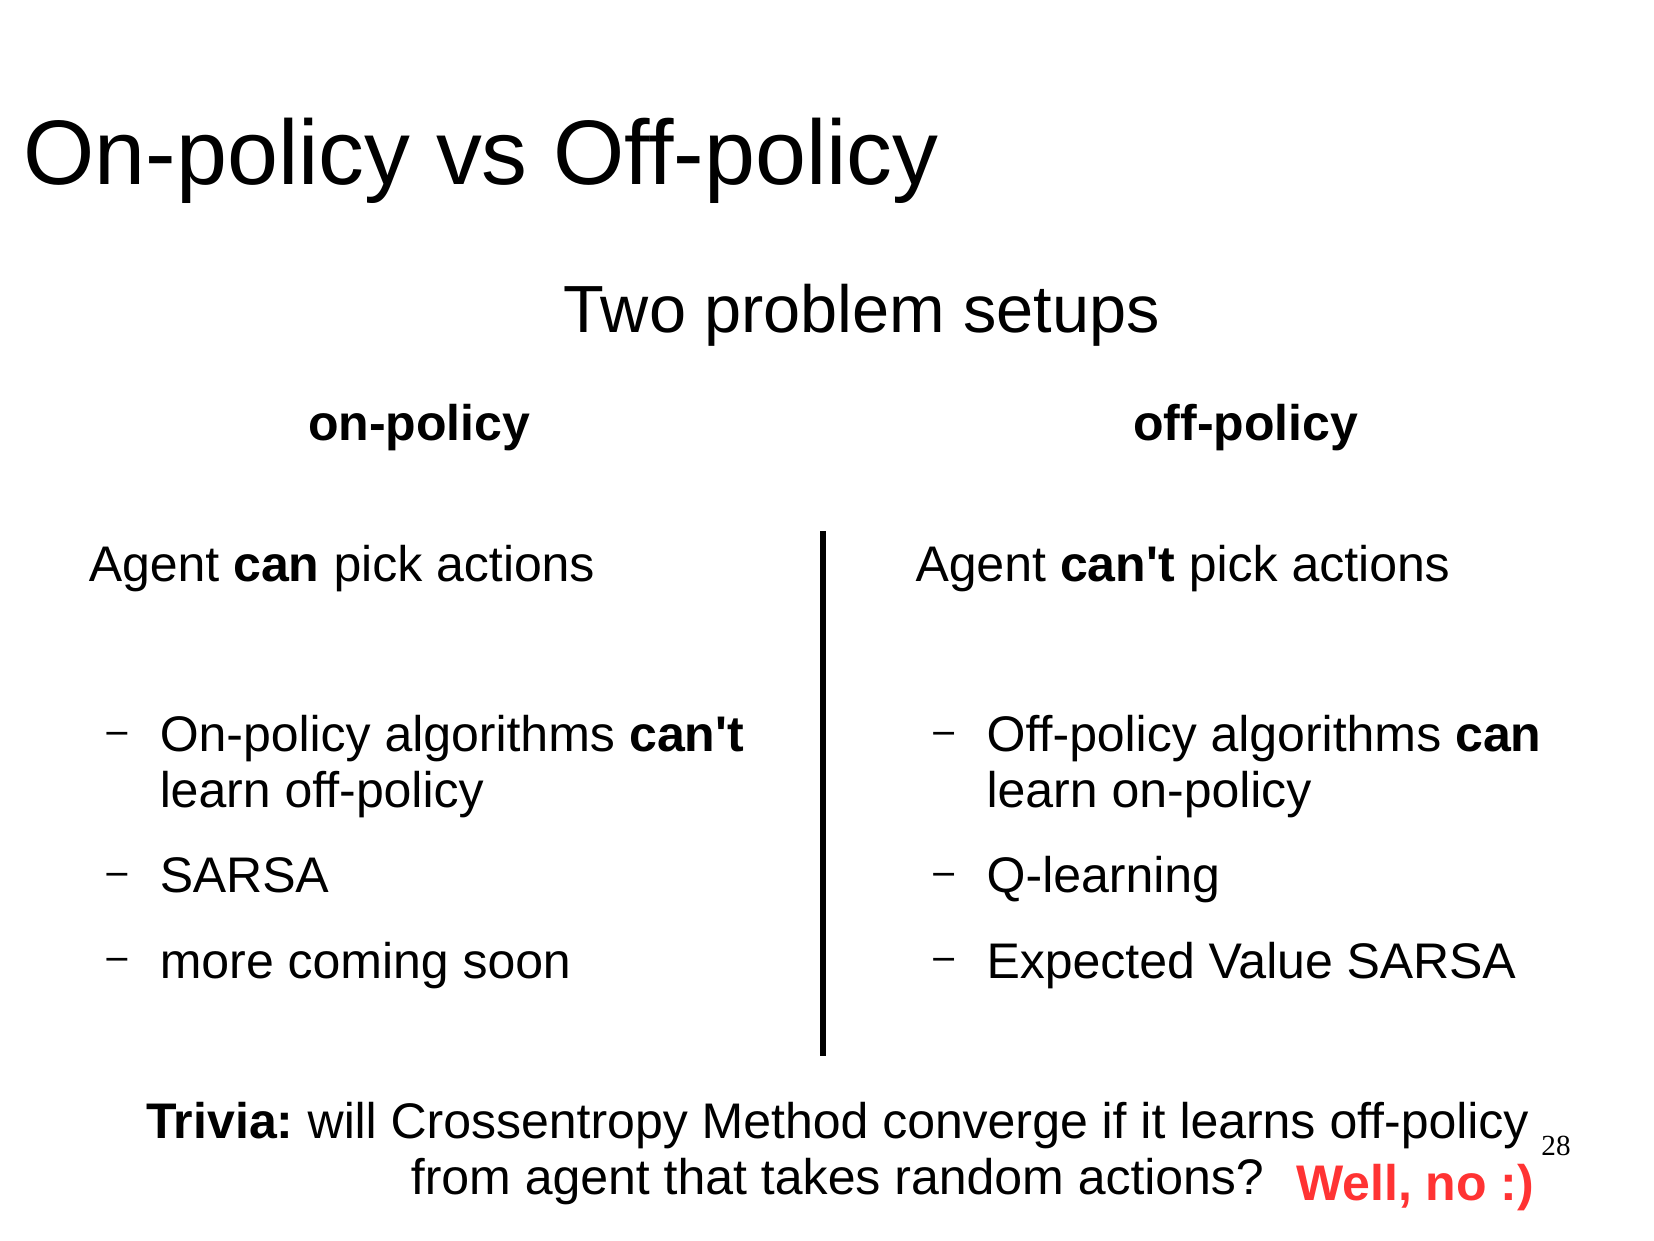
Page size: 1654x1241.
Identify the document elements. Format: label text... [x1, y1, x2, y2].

list Two problem setups [82, 272, 1571, 384]
text_box off-policy Agent can't pick actions Off-policy algorithms can learn on-policy Q-learning Expected Value SARSA [852, 384, 1654, 1241]
text_box on-policy Agent can pick actions On-policy algorithms can't learn off-policy SARSA more coming soon [0, 384, 852, 1241]
text_box Trivia: will Crossentropy Method converge if it learns off-policy from agent that takes random actions? [128, 1083, 1547, 1217]
title On-policy vs Off-policy [23, 49, 1512, 257]
text_box Well, no :) [1278, 1145, 1553, 1223]
